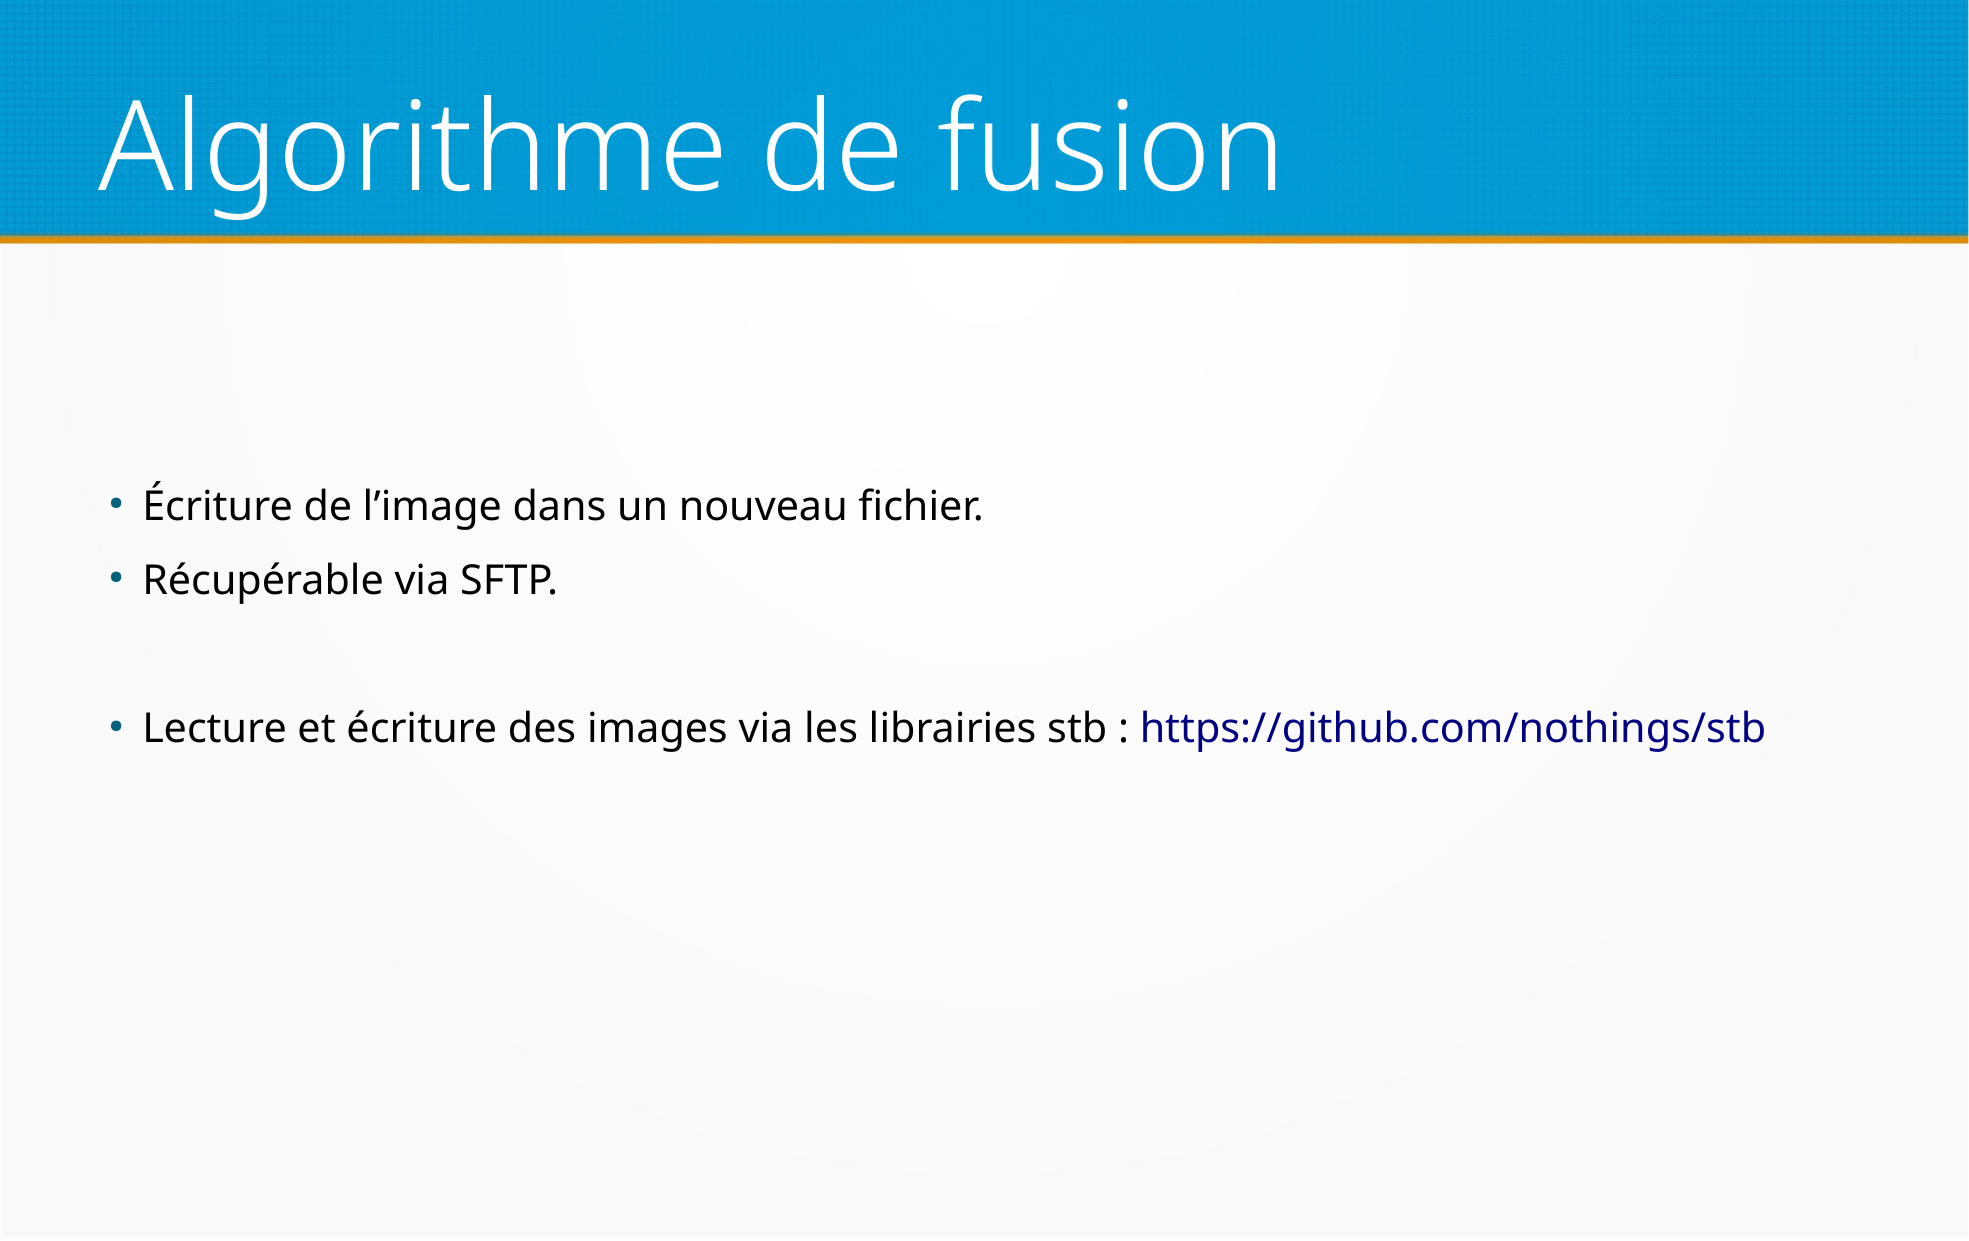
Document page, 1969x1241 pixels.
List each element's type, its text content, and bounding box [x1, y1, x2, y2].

picture [0, 233, 1969, 1241]
title Algorithme de fusion [98, 19, 1870, 227]
list Écriture de l’image dans un nouveau fichier. Récupérable via SFTP. Lecture et écriture des images via les librairies stb : https://github.com/nothings/stb [98, 476, 1861, 764]
